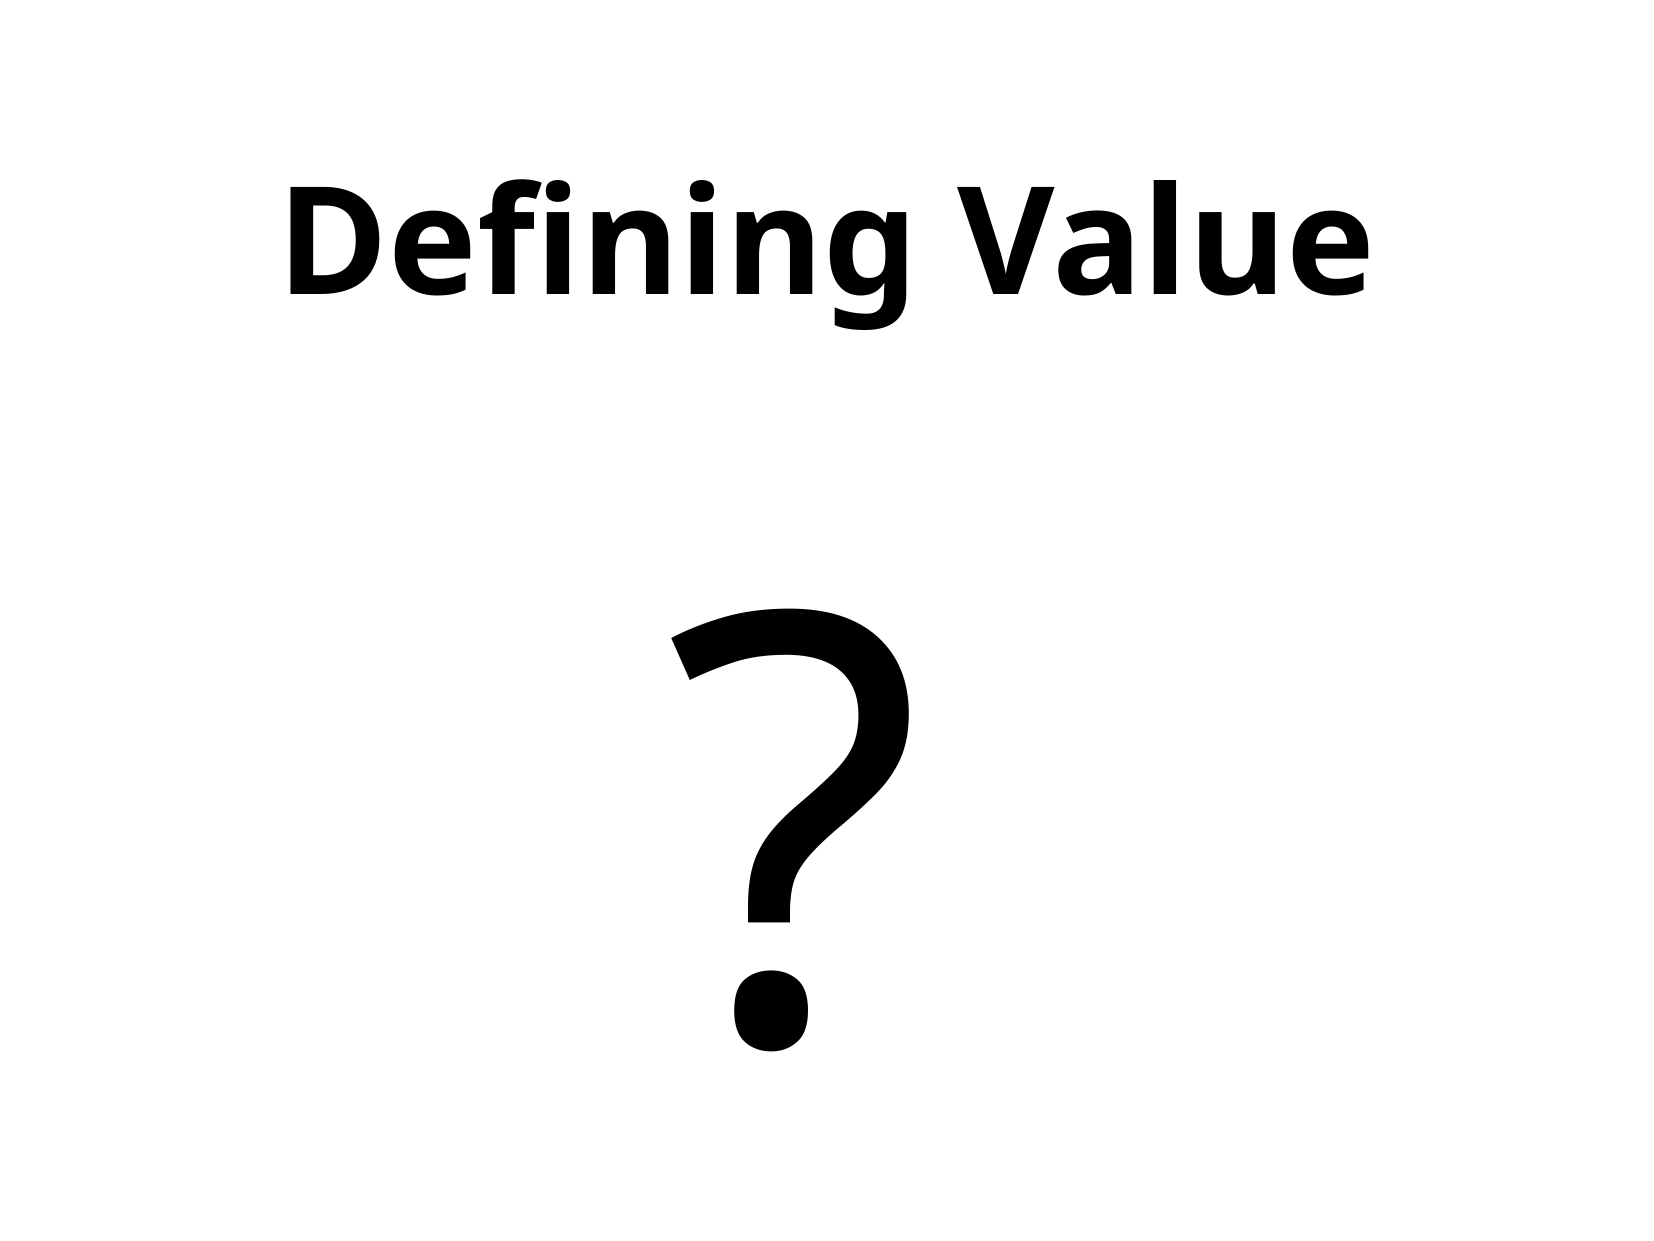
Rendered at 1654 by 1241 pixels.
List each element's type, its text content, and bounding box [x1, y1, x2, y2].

text_box ? [649, 394, 913, 1123]
title Defining Value [59, 59, 1595, 414]
